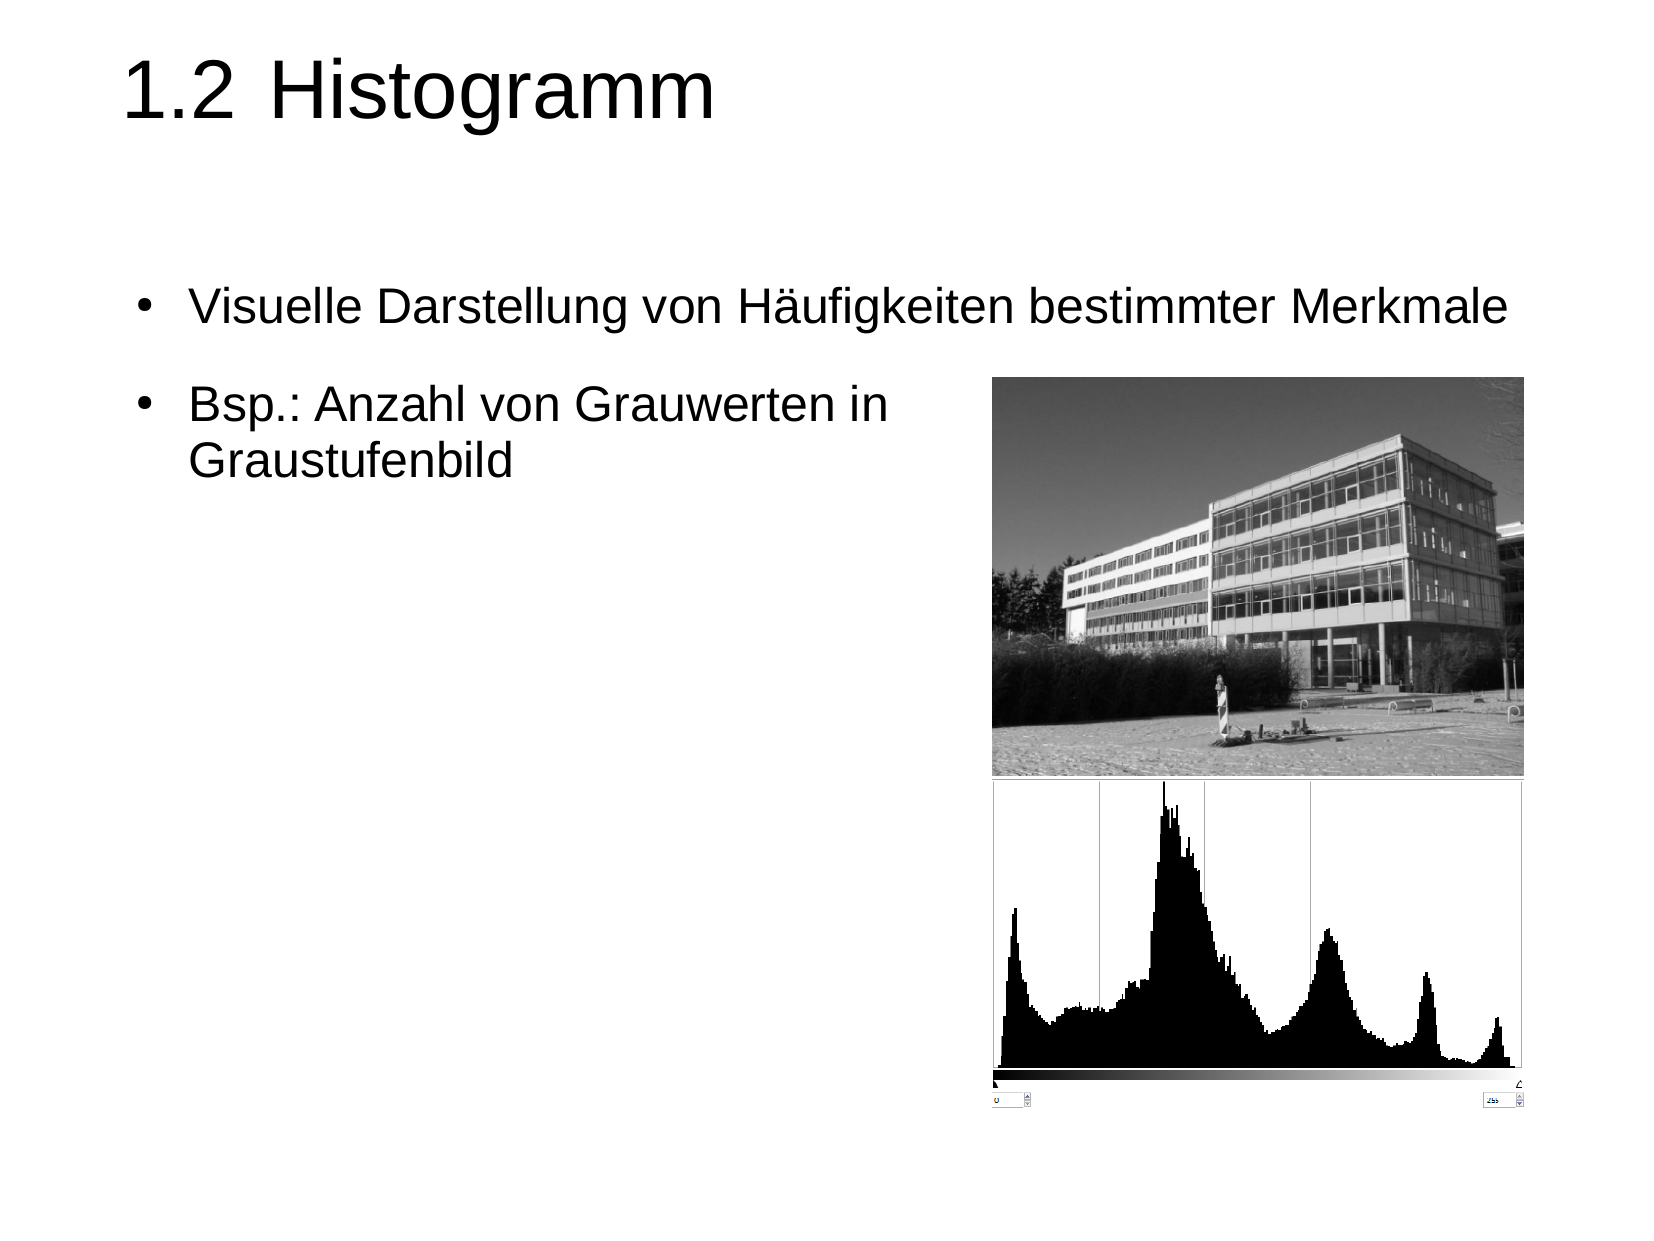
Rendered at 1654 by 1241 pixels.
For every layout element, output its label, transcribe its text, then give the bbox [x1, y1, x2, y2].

picture [992, 377, 1525, 1111]
text_box 1.2 Histogramm [106, 35, 1607, 144]
list Visuelle Darstellung von Häufigkeiten bestimmter Merkmale [118, 278, 1619, 355]
text_box Bsp.: Anzahl von Grauwerten in Graustufenbild [118, 376, 969, 497]
